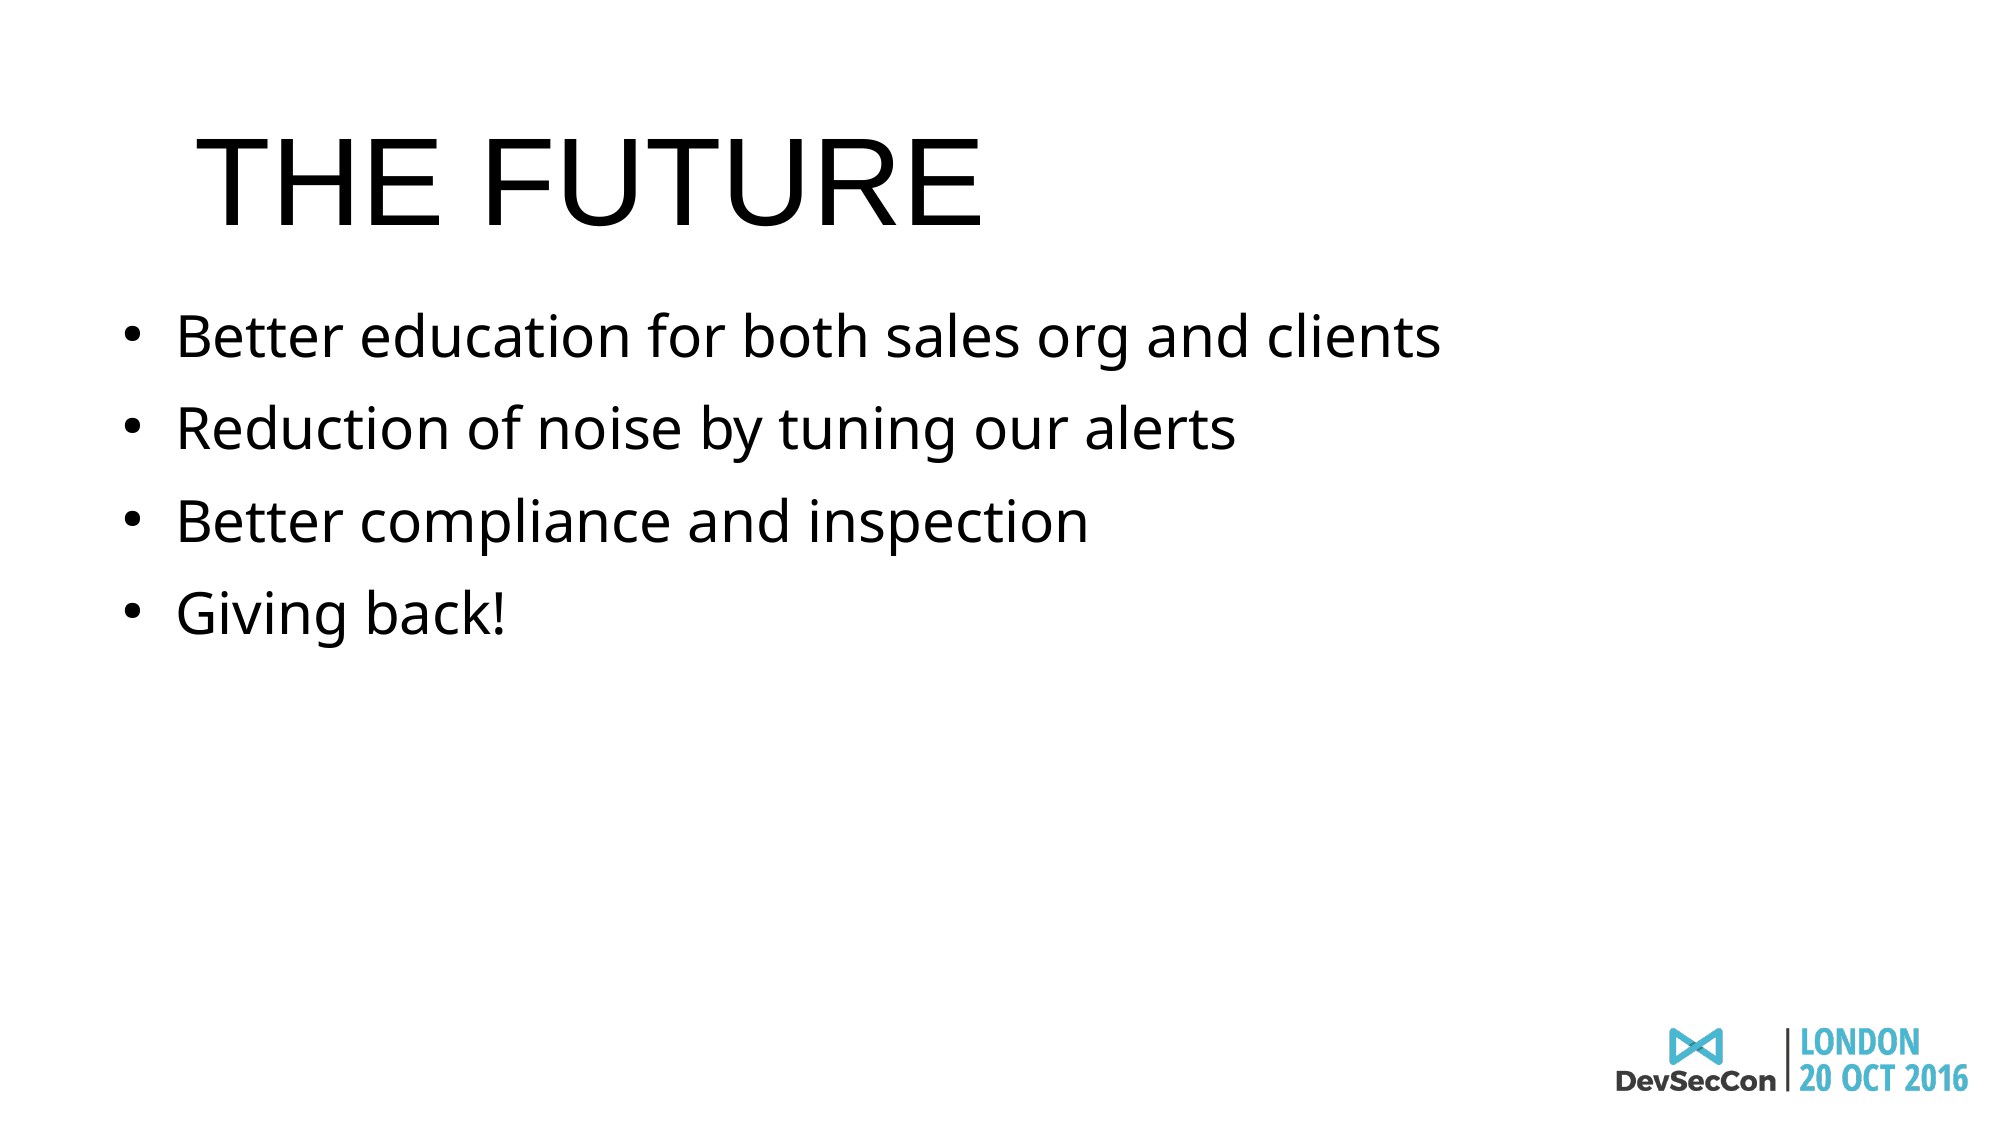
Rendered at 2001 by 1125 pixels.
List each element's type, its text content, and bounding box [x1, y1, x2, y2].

list Better education for both sales org and clients Reduction of noise by tuning our alerts Better compliance and inspection Giving back! [89, 299, 1910, 1014]
title [89, 59, 1910, 278]
picture [1609, 1014, 1979, 1105]
text_box THE FUTURE [180, 104, 1002, 260]
